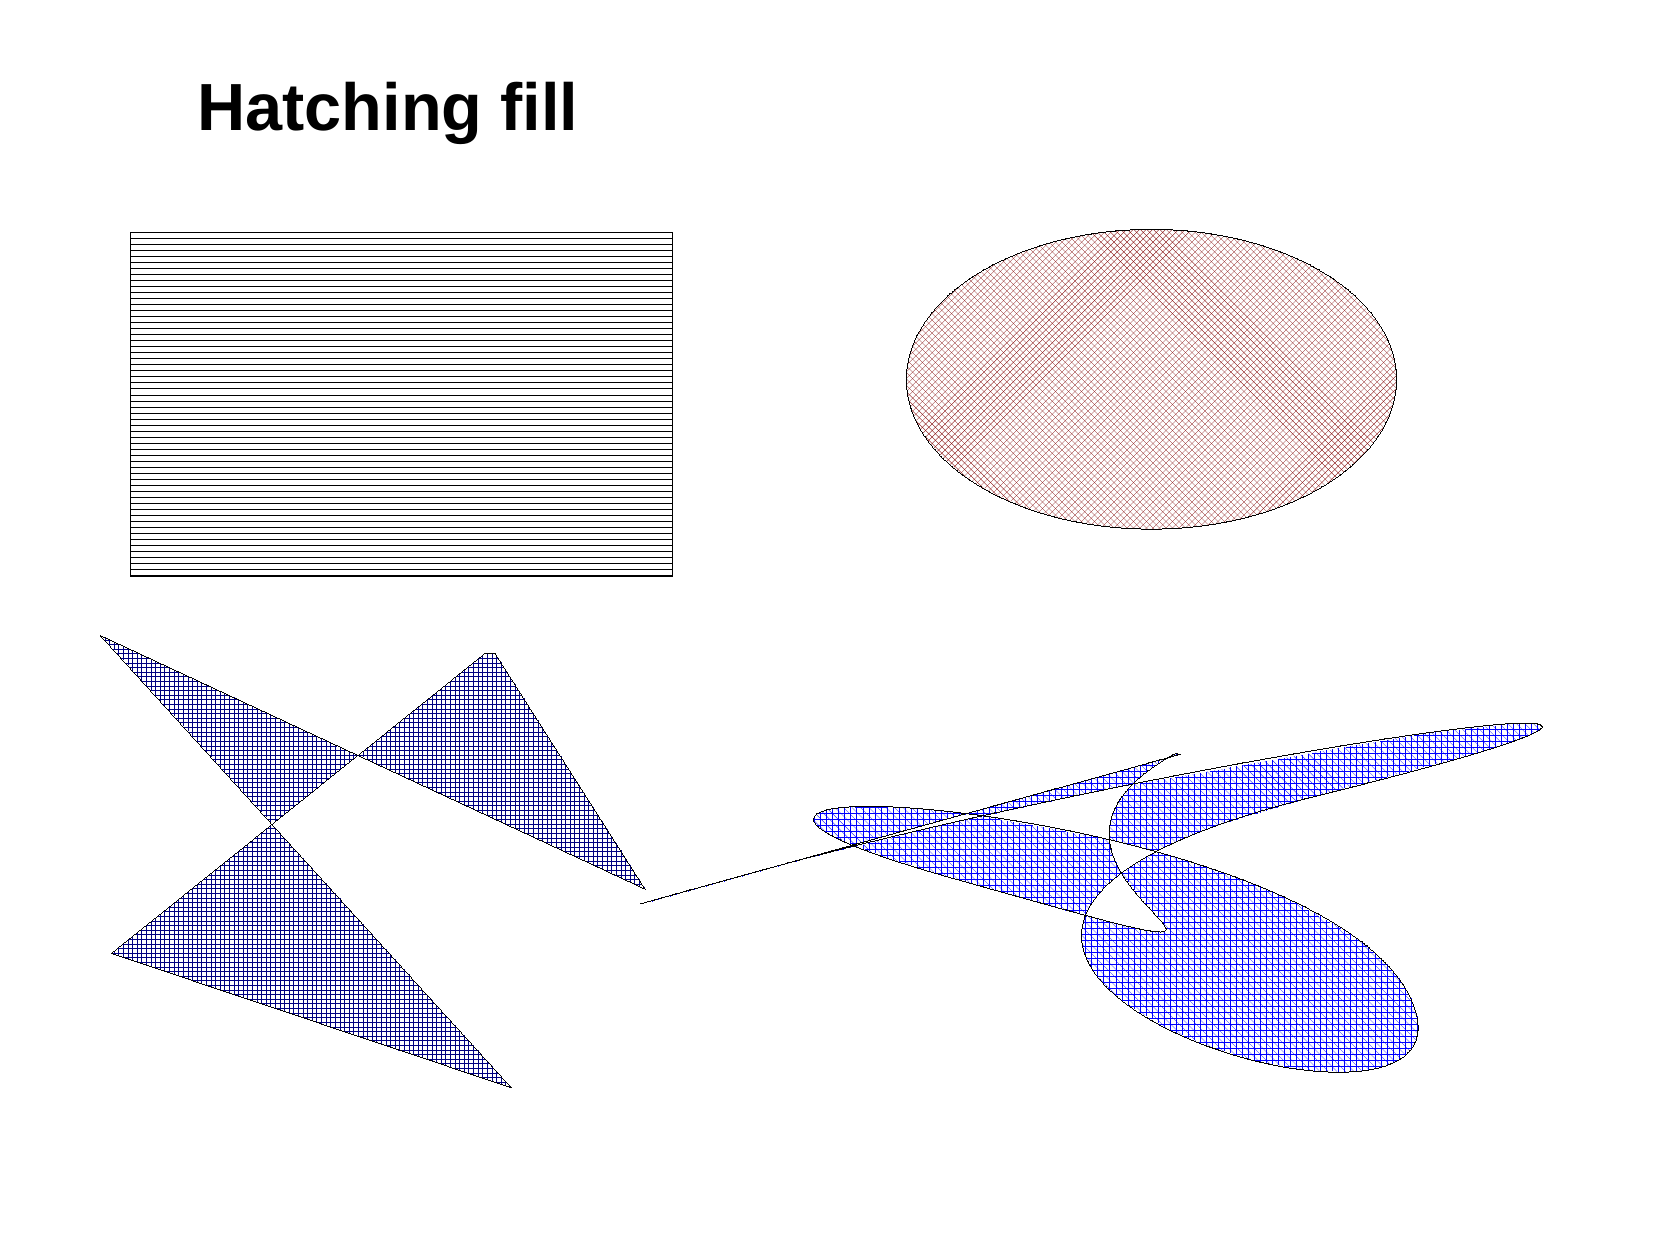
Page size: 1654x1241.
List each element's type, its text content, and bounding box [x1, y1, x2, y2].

text_box [906, 229, 1397, 530]
title Hatching fill [197, 57, 1447, 163]
text_box [130, 232, 673, 577]
text_box [100, 635, 646, 1088]
text_box [640, 723, 1543, 1073]
